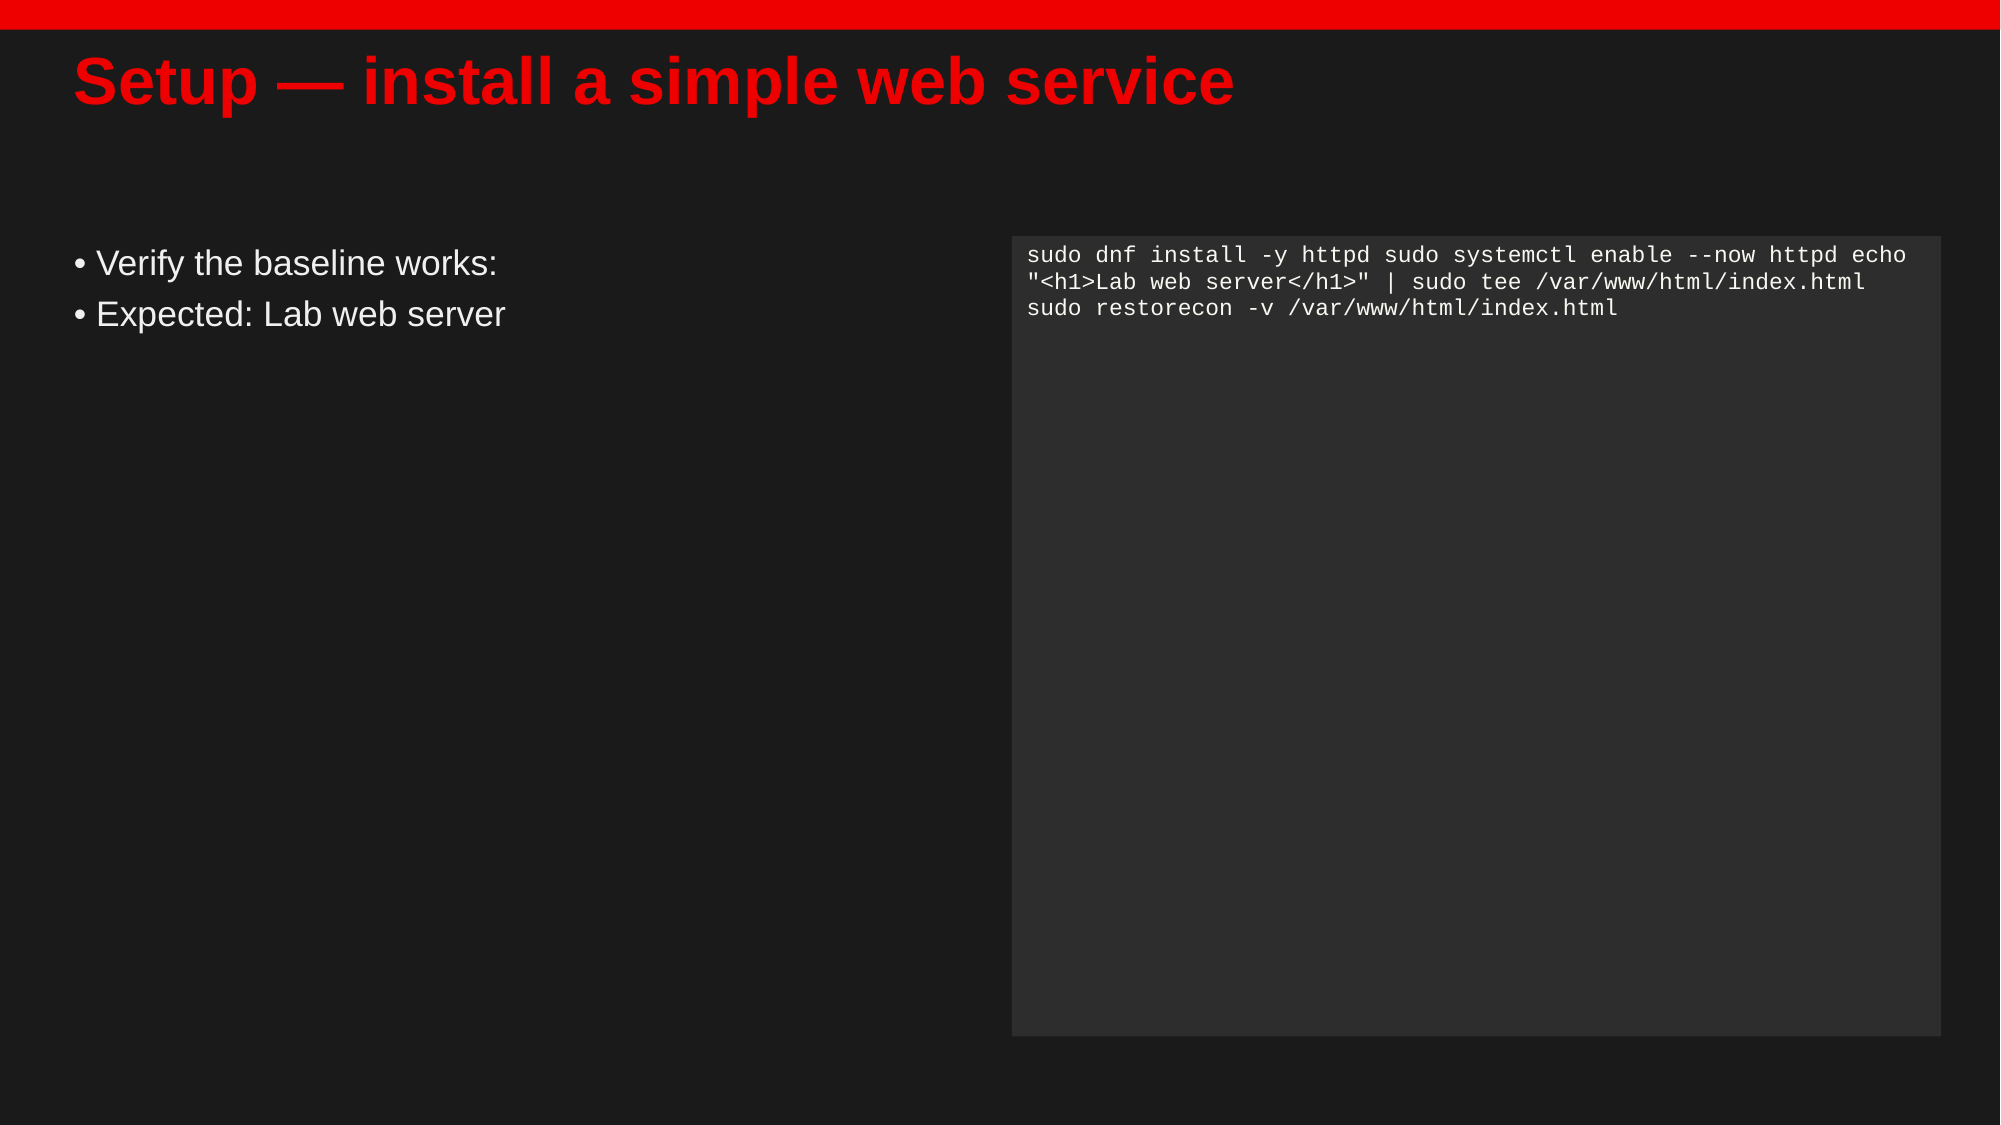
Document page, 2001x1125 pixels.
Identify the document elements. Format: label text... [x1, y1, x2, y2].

text_box • Verify the baseline works: • Expected: Lab web server [59, 236, 989, 1037]
text_box Setup — install a simple web service [59, 36, 1942, 208]
text_box [0, 0, 2001, 30]
text_box sudo dnf install -y httpd sudo systemctl enable --now httpd echo "<h1>Lab web server</h1>" | sudo tee /var/www/html/index.html sudo restorecon -v /var/www/html/index.html [1011, 236, 1942, 1037]
